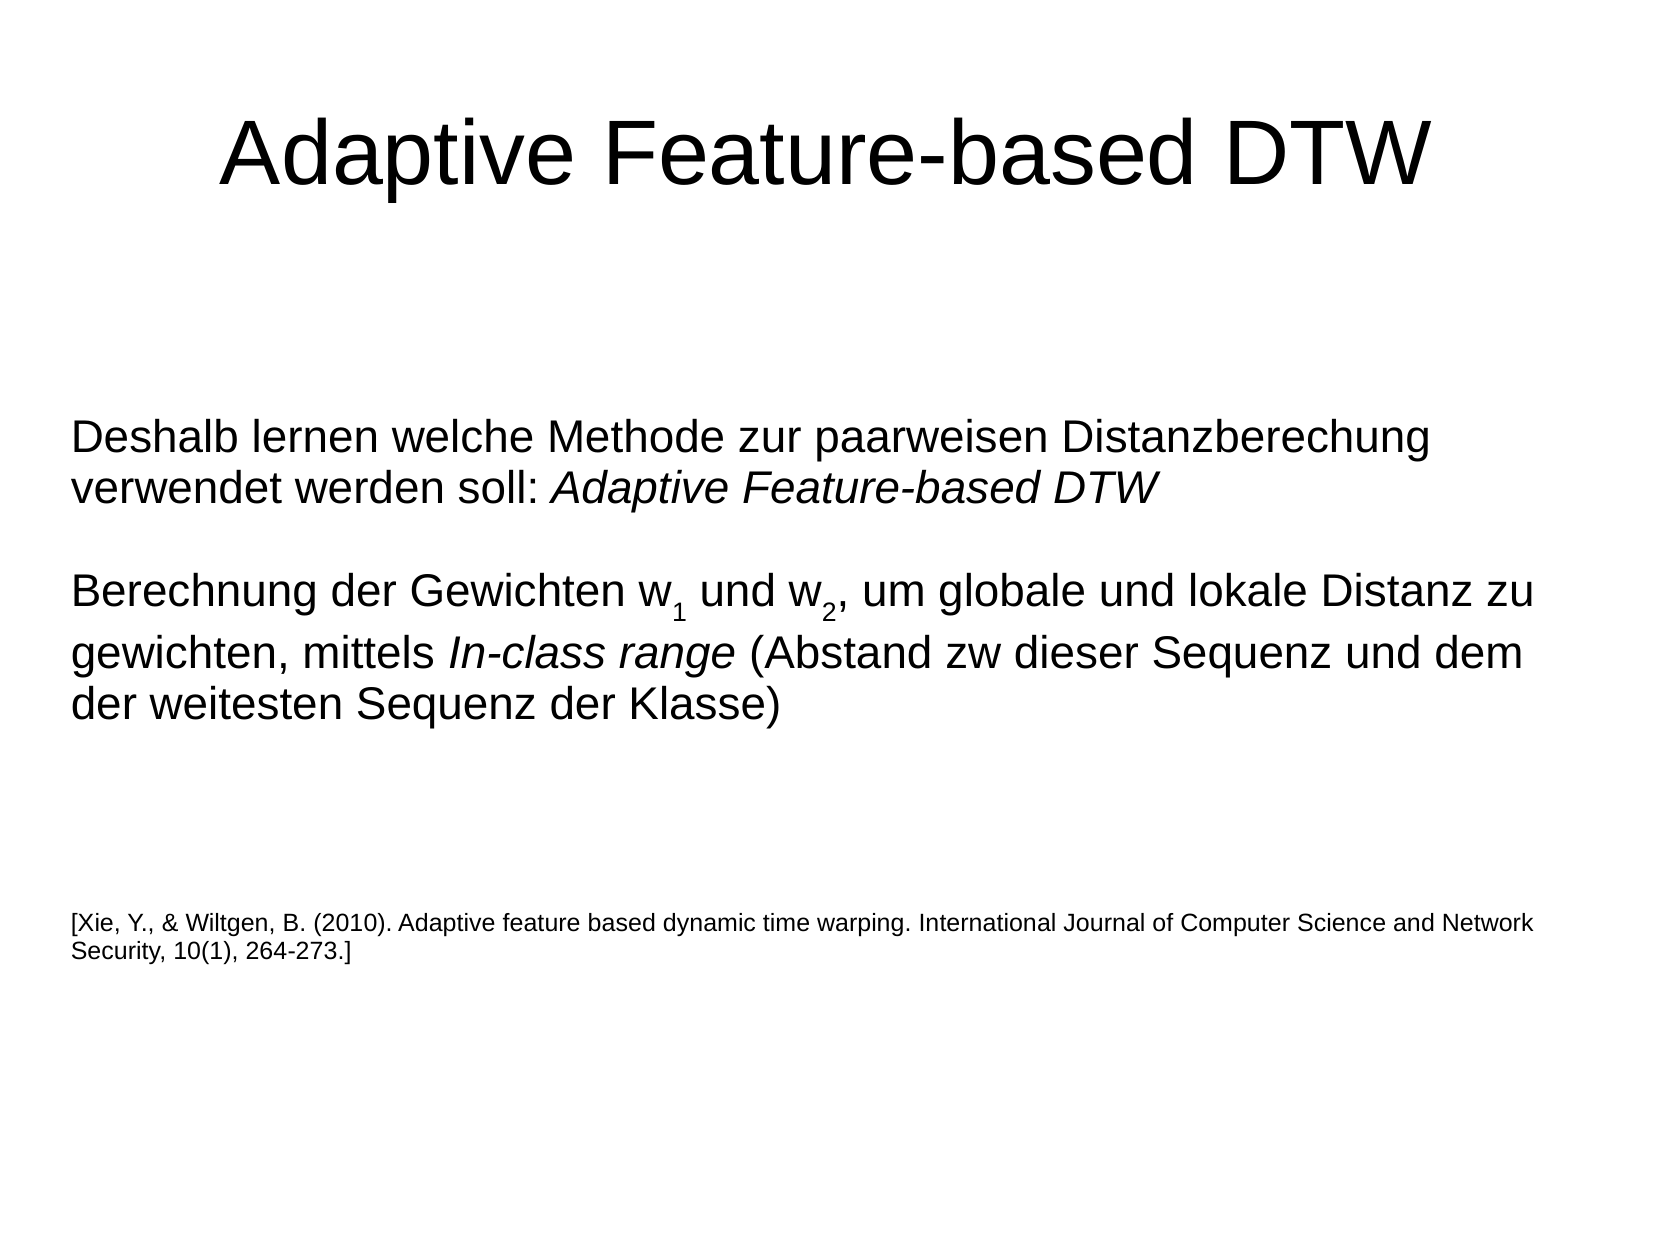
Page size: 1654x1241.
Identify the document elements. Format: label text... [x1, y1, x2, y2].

subtitle Deshalb lernen welche Methode zur paarweisen Distanzberechung verwendet werden soll: Adaptive Feature-based DTW Berechnung der Gewichten w1 und w2, um globale und lokale Distanz zu gewichten, mittels In-class range (Abstand zw dieser Sequenz und dem der weitesten Sequenz der Klasse) [Xie, Y., & Wiltgen, B. (2010). Adaptive feature based dynamic time warping. International Journal of Computer Science and Network Security, 10(1), 264-273.] [70, 211, 1560, 1212]
title Adaptive Feature-based DTW [82, 49, 1571, 257]
